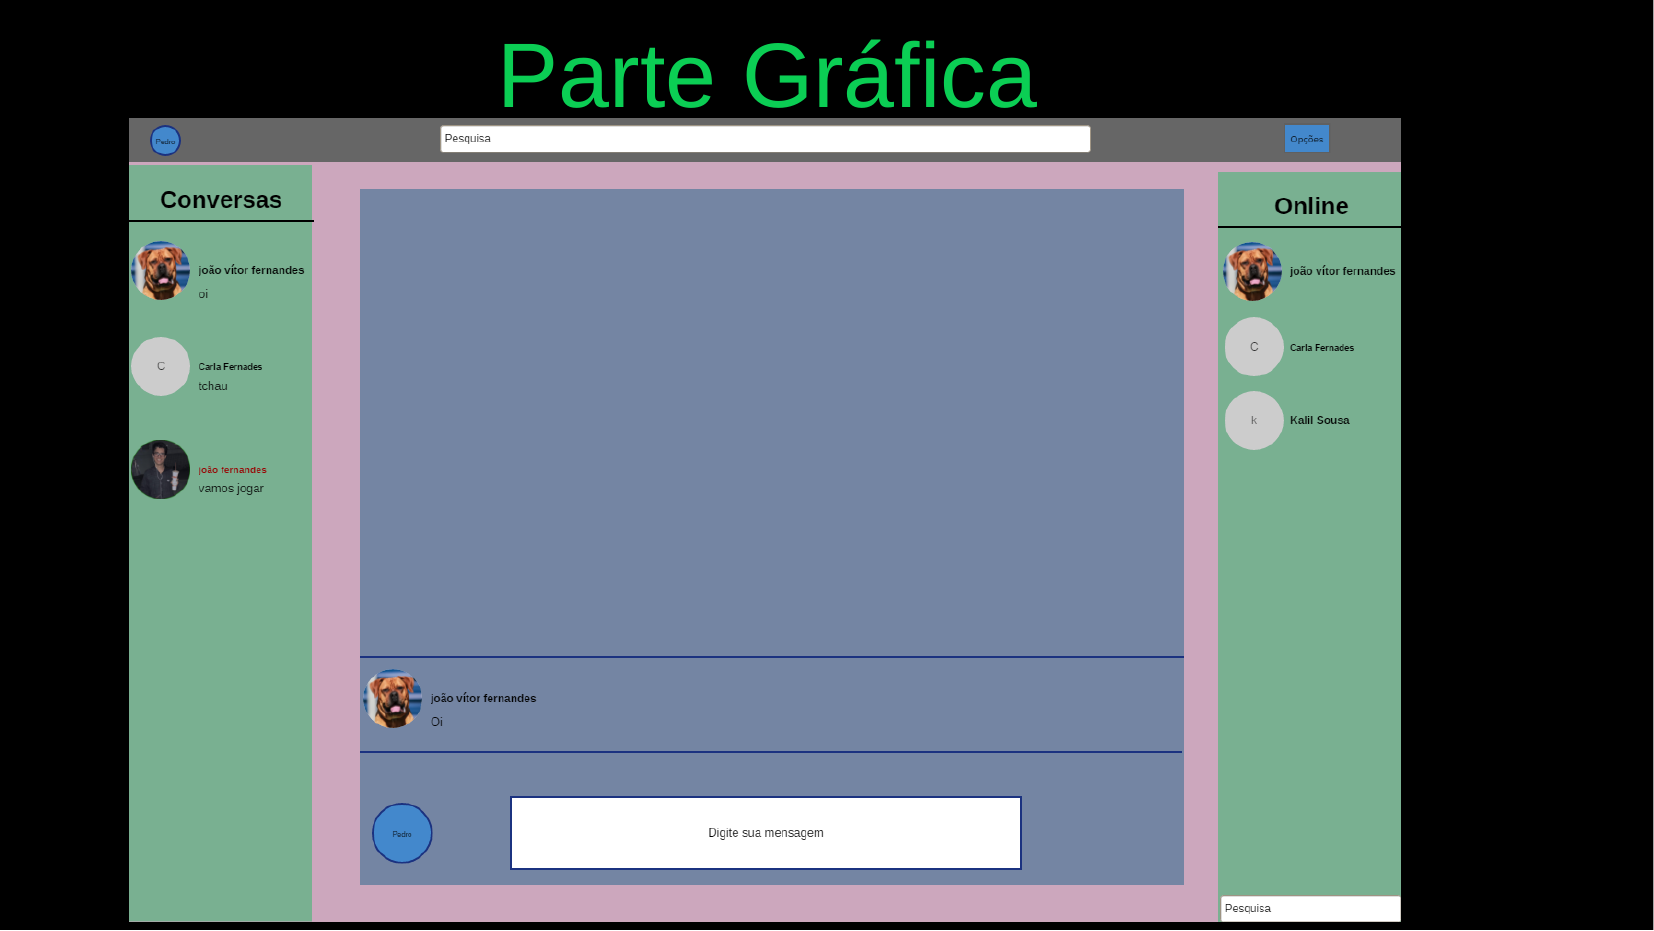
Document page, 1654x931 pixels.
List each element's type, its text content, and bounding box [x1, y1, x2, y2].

title Parte Gráfica [23, 0, 1512, 154]
picture [129, 118, 1401, 922]
